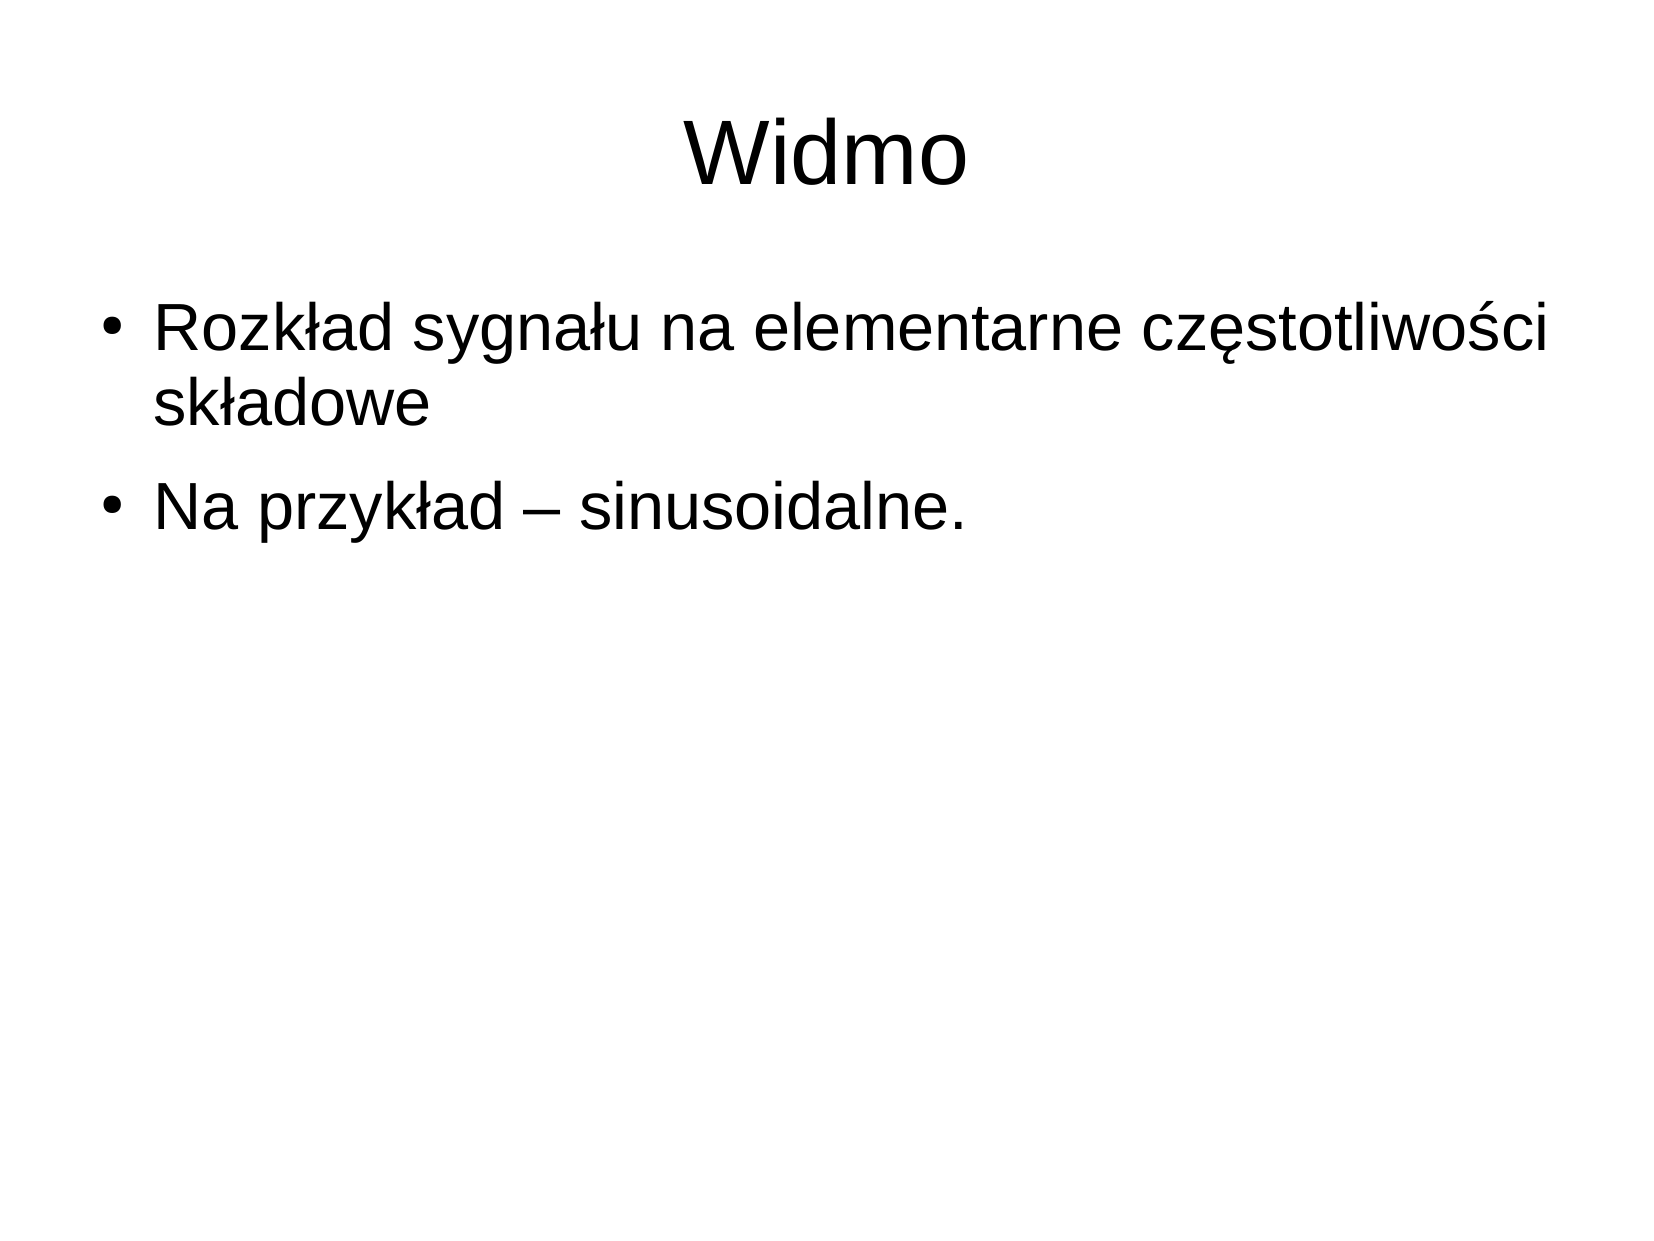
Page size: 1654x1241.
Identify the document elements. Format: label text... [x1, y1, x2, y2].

list Rozkład sygnału na elementarne częstotliwości składowe Na przykład – sinusoidalne. [82, 290, 1571, 1010]
title Widmo [82, 49, 1571, 257]
